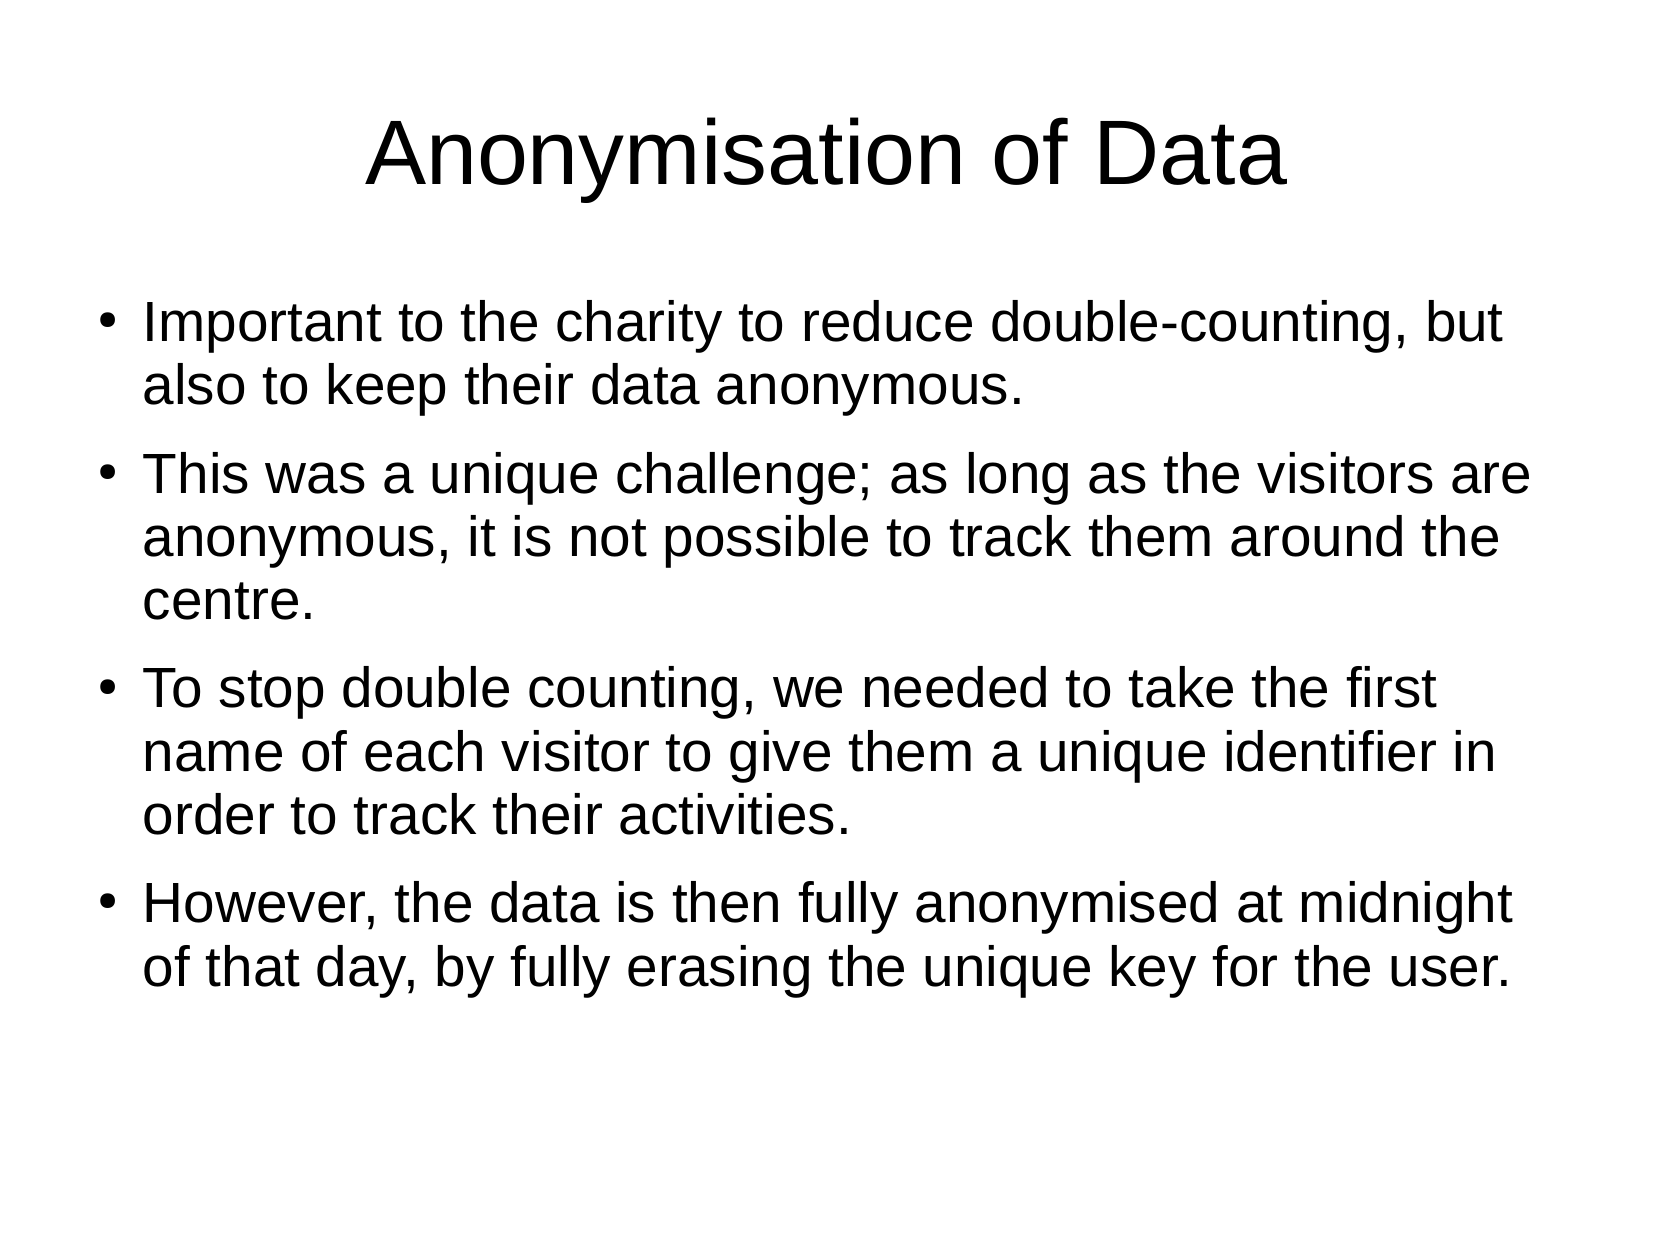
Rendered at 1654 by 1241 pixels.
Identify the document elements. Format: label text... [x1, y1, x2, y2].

title Anonymisation of Data [82, 49, 1571, 257]
list Important to the charity to reduce double-counting, but also to keep their data anonymous. This was a unique challenge; as long as the visitors are anonymous, it is not possible to track them around the centre. To stop double counting, we needed to take the first name of each visitor to give them a unique identifier in order to track their activities. However, the data is then fully anonymised at midnight of that day, by fully erasing the unique key for the user. [82, 290, 1571, 1010]
